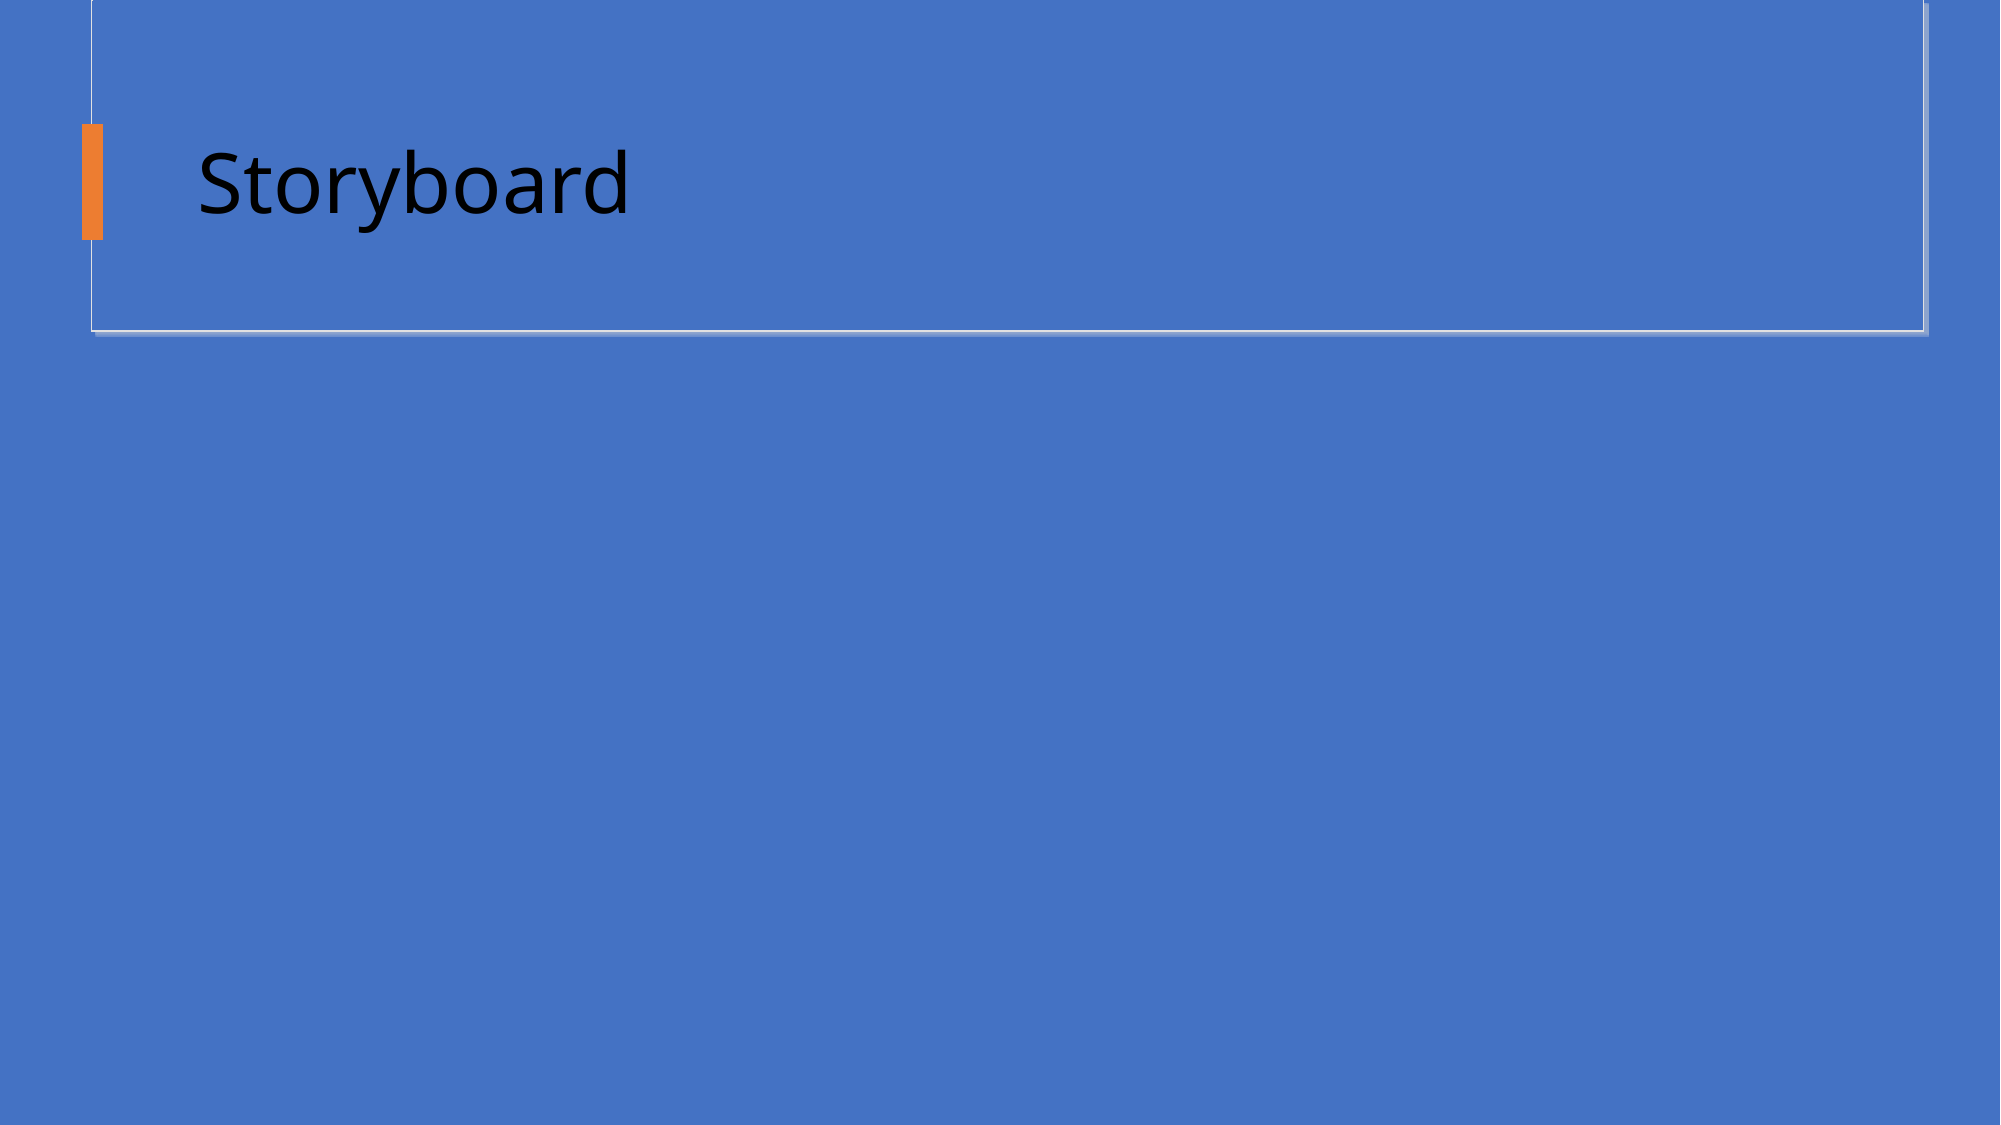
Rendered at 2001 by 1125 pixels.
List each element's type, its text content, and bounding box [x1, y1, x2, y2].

text_box [0, 0, 2000, 1125]
title Storyboard [183, 90, 1852, 284]
